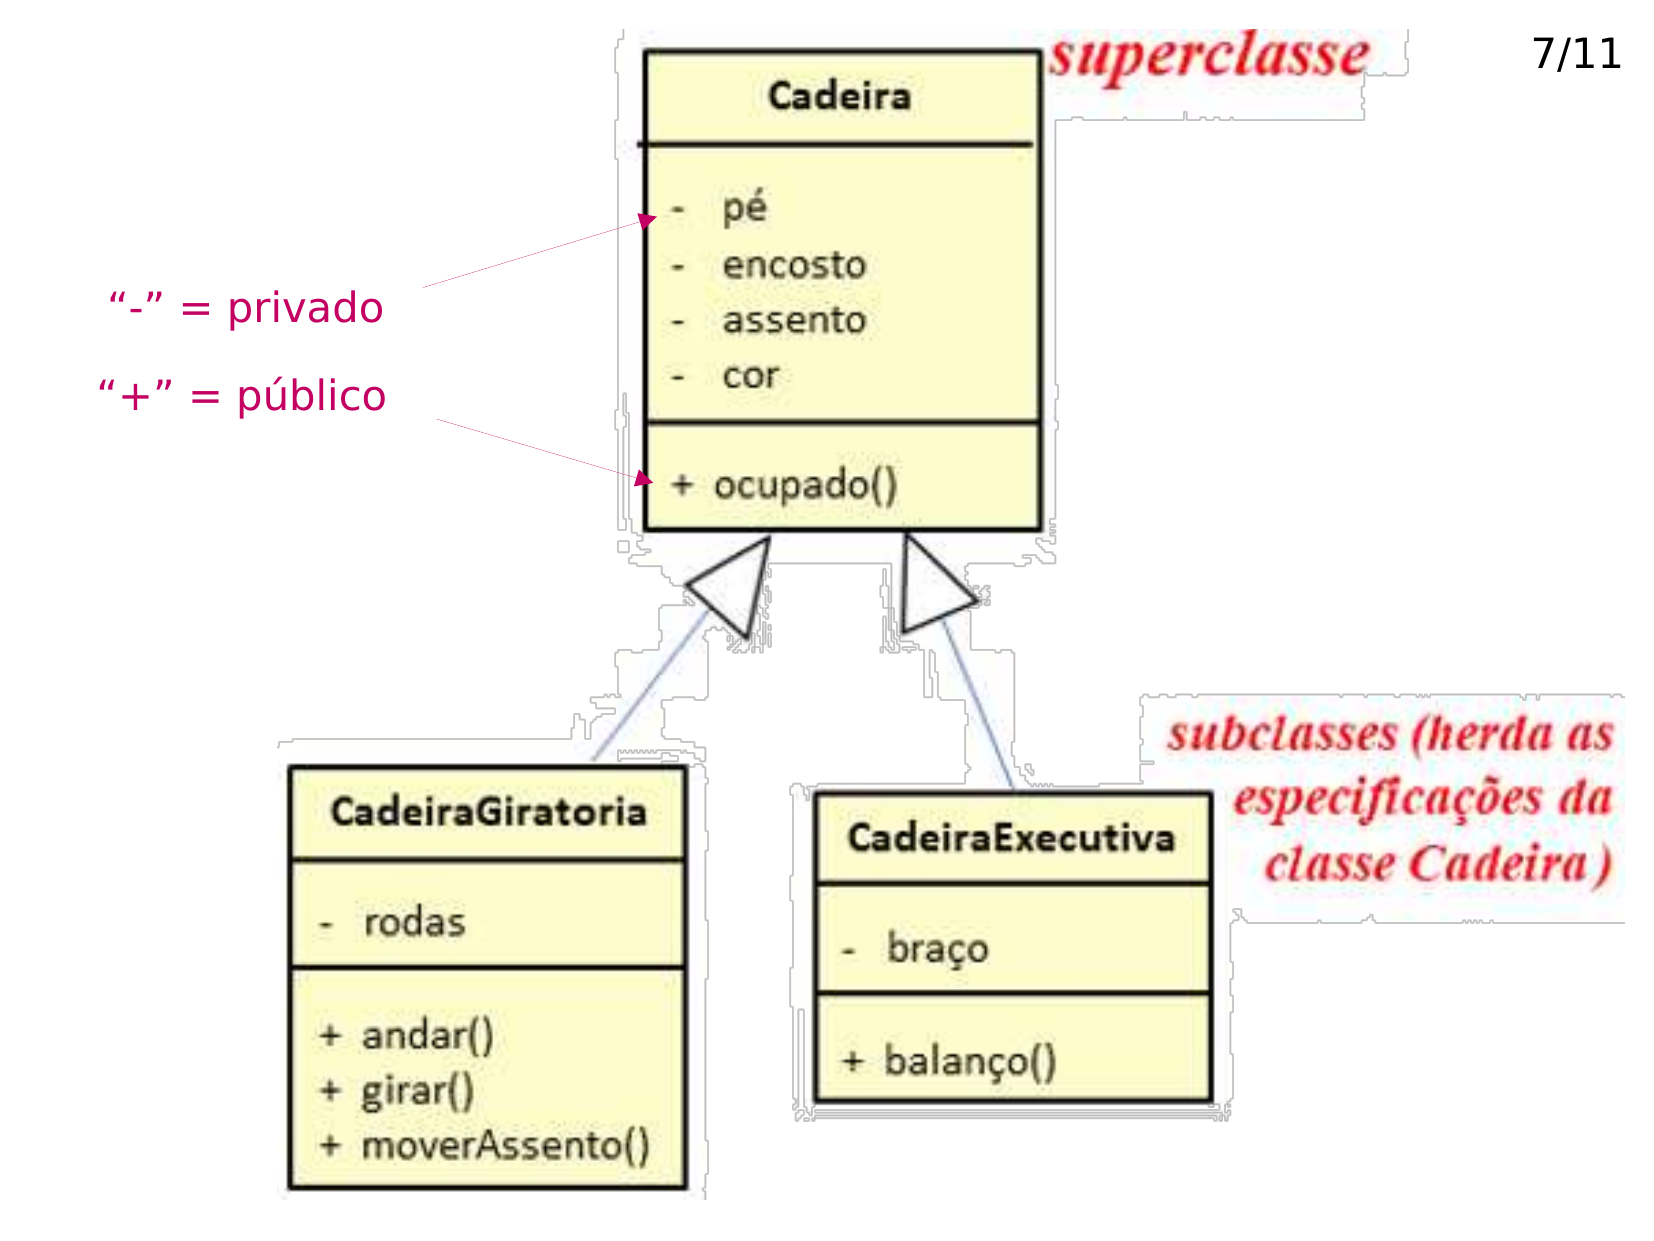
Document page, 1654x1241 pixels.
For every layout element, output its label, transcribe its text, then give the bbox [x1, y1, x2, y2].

picture [277, 29, 1625, 1200]
text_box “+” = público [81, 364, 410, 477]
text_box “-” = privado [92, 276, 512, 376]
